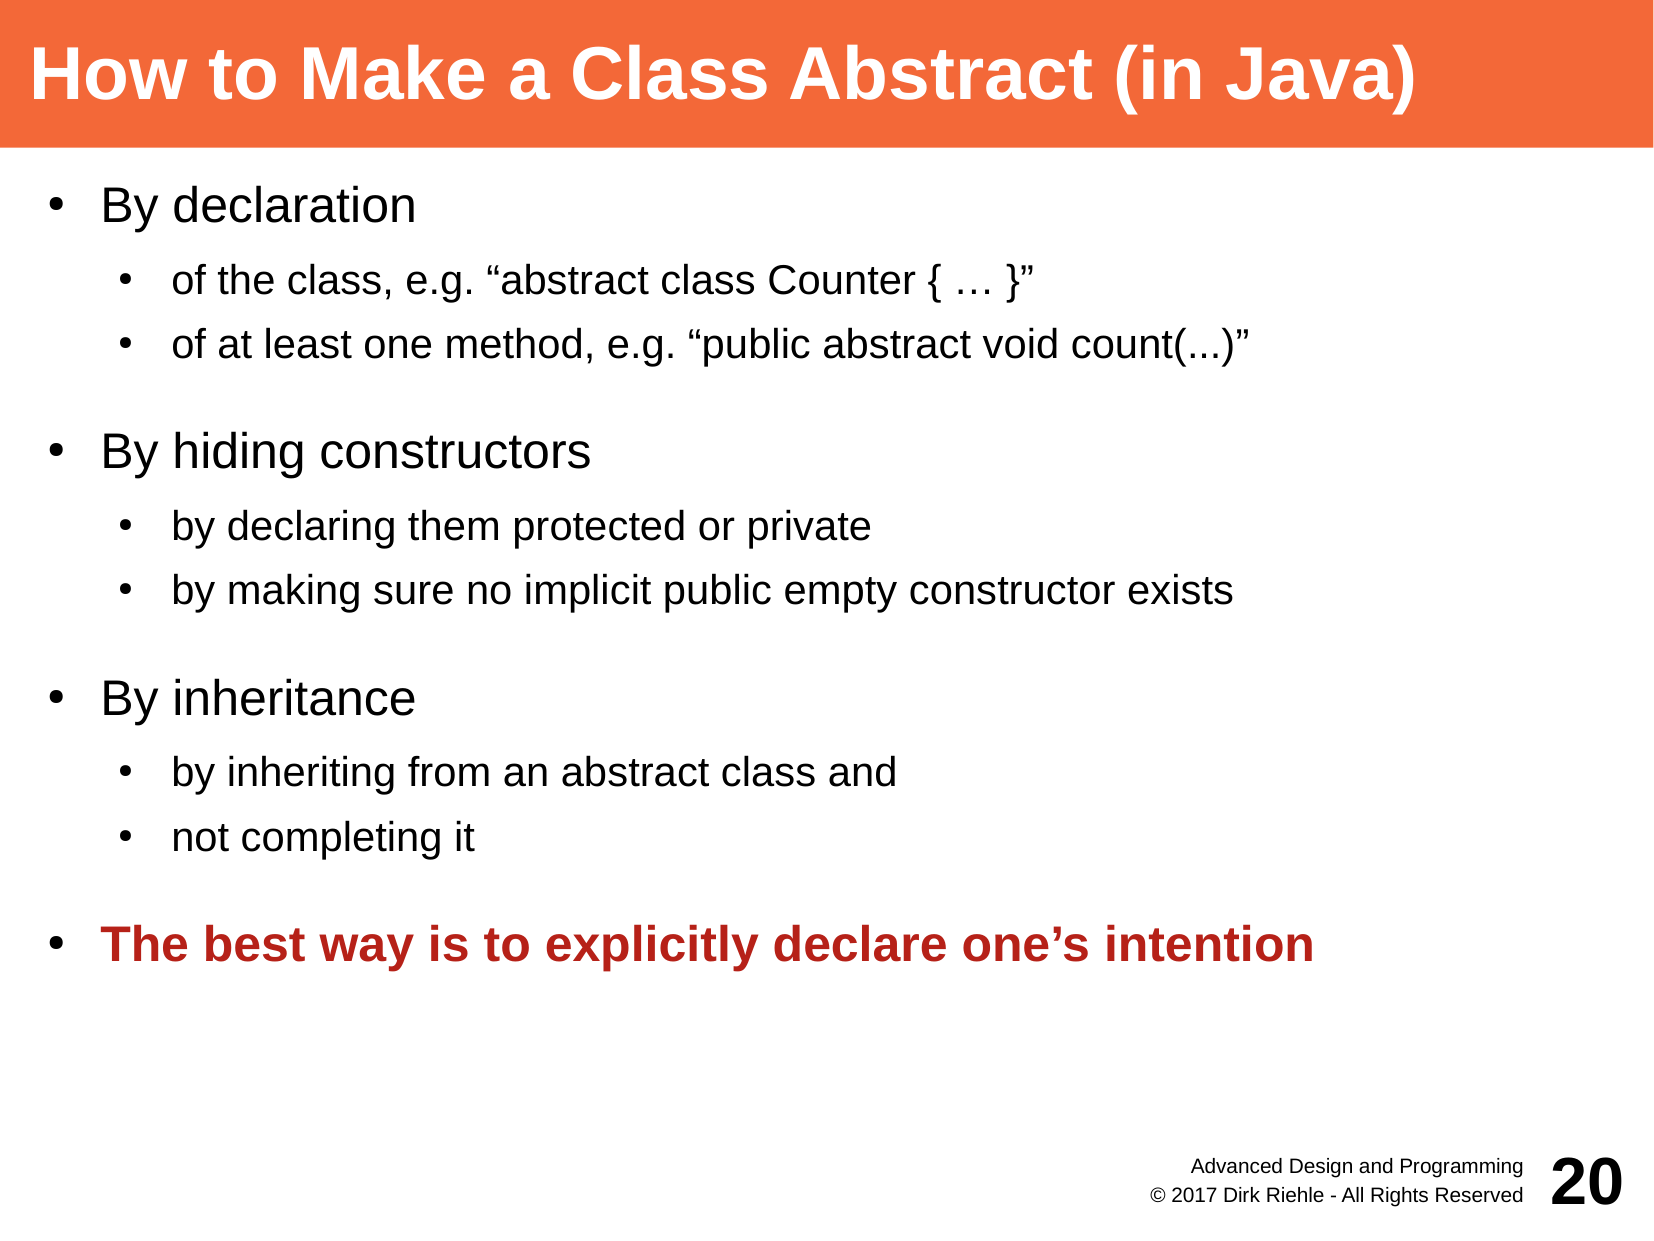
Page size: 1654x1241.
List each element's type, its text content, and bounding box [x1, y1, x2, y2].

list By declaration of the class, e.g. “abstract class Counter { … }” of at least one method, e.g. “public abstract void count(...)” By hiding constructors by declaring them protected or private by making sure no implicit public empty constructor exists By inheritance by inheriting from an abstract class and not completing it The best way is to explicitly declare one’s intention [29, 177, 1625, 1063]
title How to Make a Class Abstract (in Java) [0, 0, 1654, 148]
